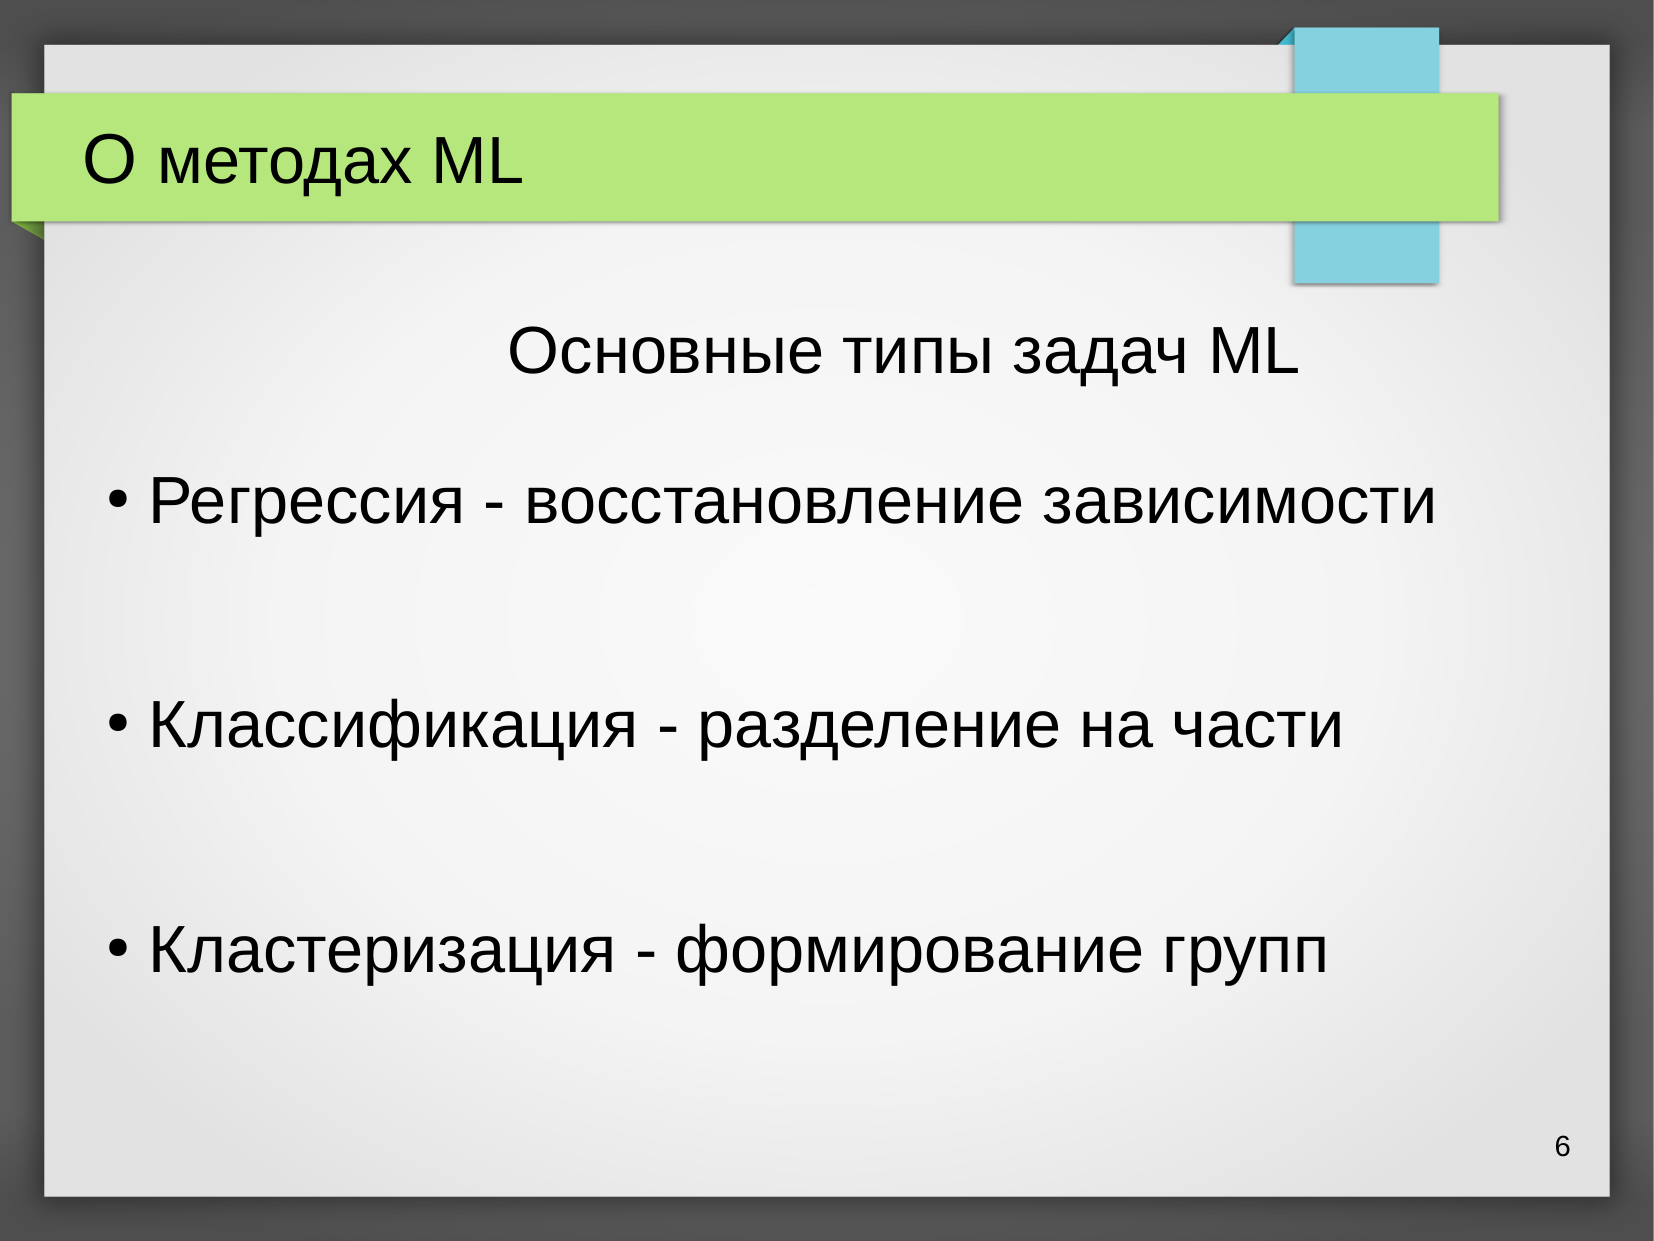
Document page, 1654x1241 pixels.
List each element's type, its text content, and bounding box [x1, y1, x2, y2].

subtitle Основные типы задач ML Регрессия - восстановление зависимости Классификация - разделение на части Кластеризация - формирование групп [82, 283, 1571, 1017]
title О методах ML [82, 118, 1312, 201]
picture [0, 0, 1654, 1241]
